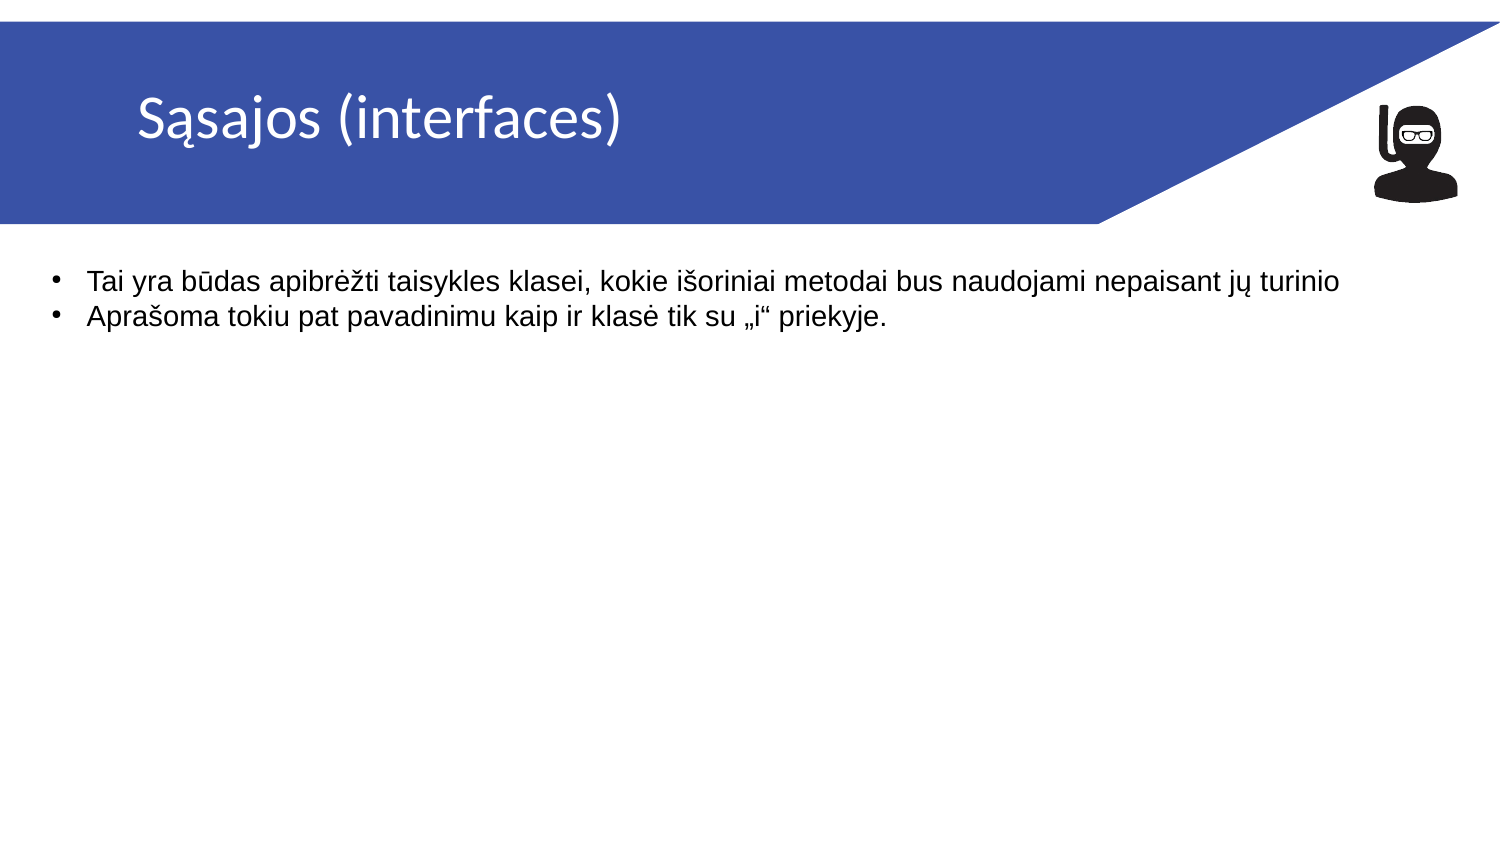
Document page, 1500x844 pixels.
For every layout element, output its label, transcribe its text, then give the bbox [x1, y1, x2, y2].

text_box [1404, 23, 1500, 72]
title Sąsajos (interfaces) [122, 72, 1326, 167]
text_box [1096, 111, 1500, 227]
picture [1326, 72, 1500, 211]
text_box Tai yra būdas apibrėžti taisykles klasei, kokie išoriniai metodai bus naudojami nepaisant jų turinio Aprašoma tokiu pat pavadinimu kaip ir klasė tik su „i“ priekyje. [36, 247, 1389, 789]
